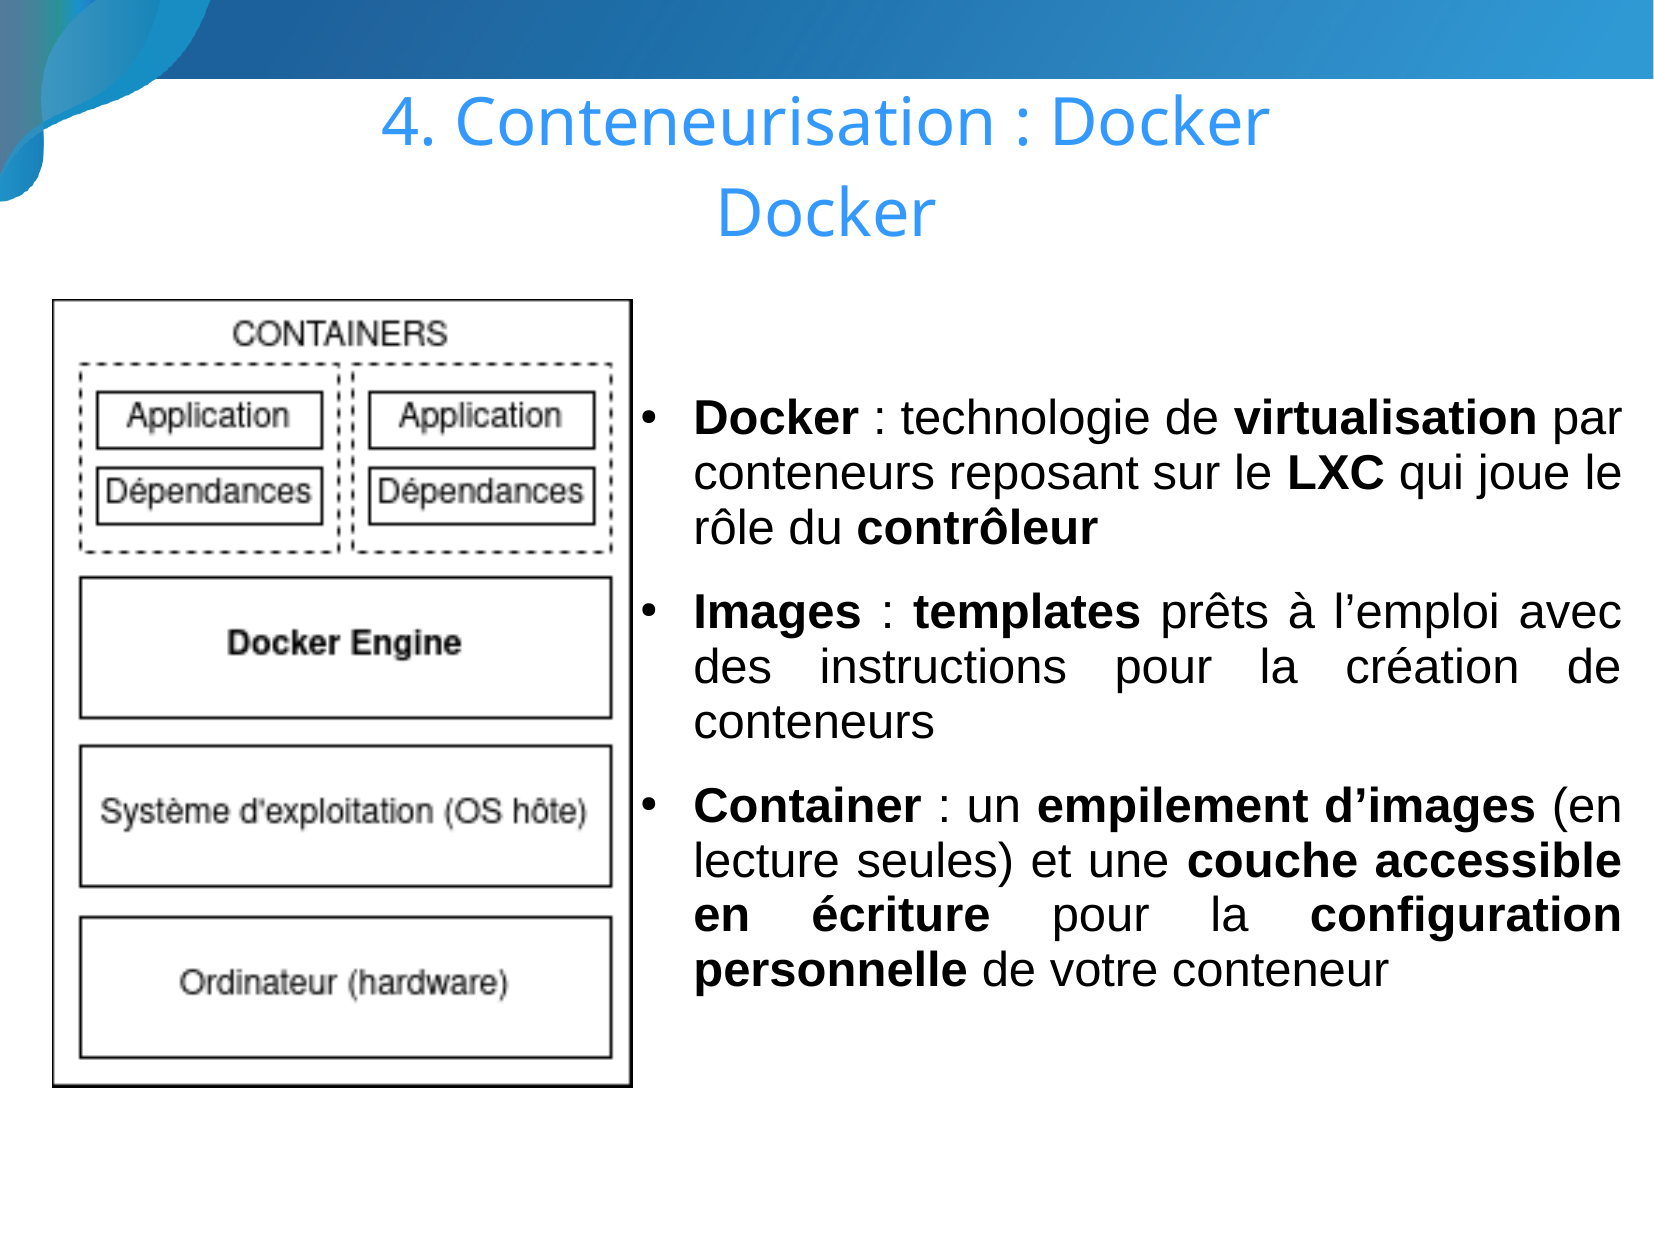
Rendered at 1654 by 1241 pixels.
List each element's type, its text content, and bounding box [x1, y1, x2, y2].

picture [0, 0, 1654, 1241]
list Docker : technologie de virtualisation par conteneurs reposant sur le LXC qui joue le rôle du contrôleur Images : templates prêts à l’emploi avec des instructions pour la création de conteneurs Container : un empilement d’images (en lecture seules) et une couche accessible en écriture pour la configuration personnelle de votre conteneur [633, 300, 1623, 1088]
title 4. Conteneurisation : Docker Docker [82, 68, 1571, 261]
